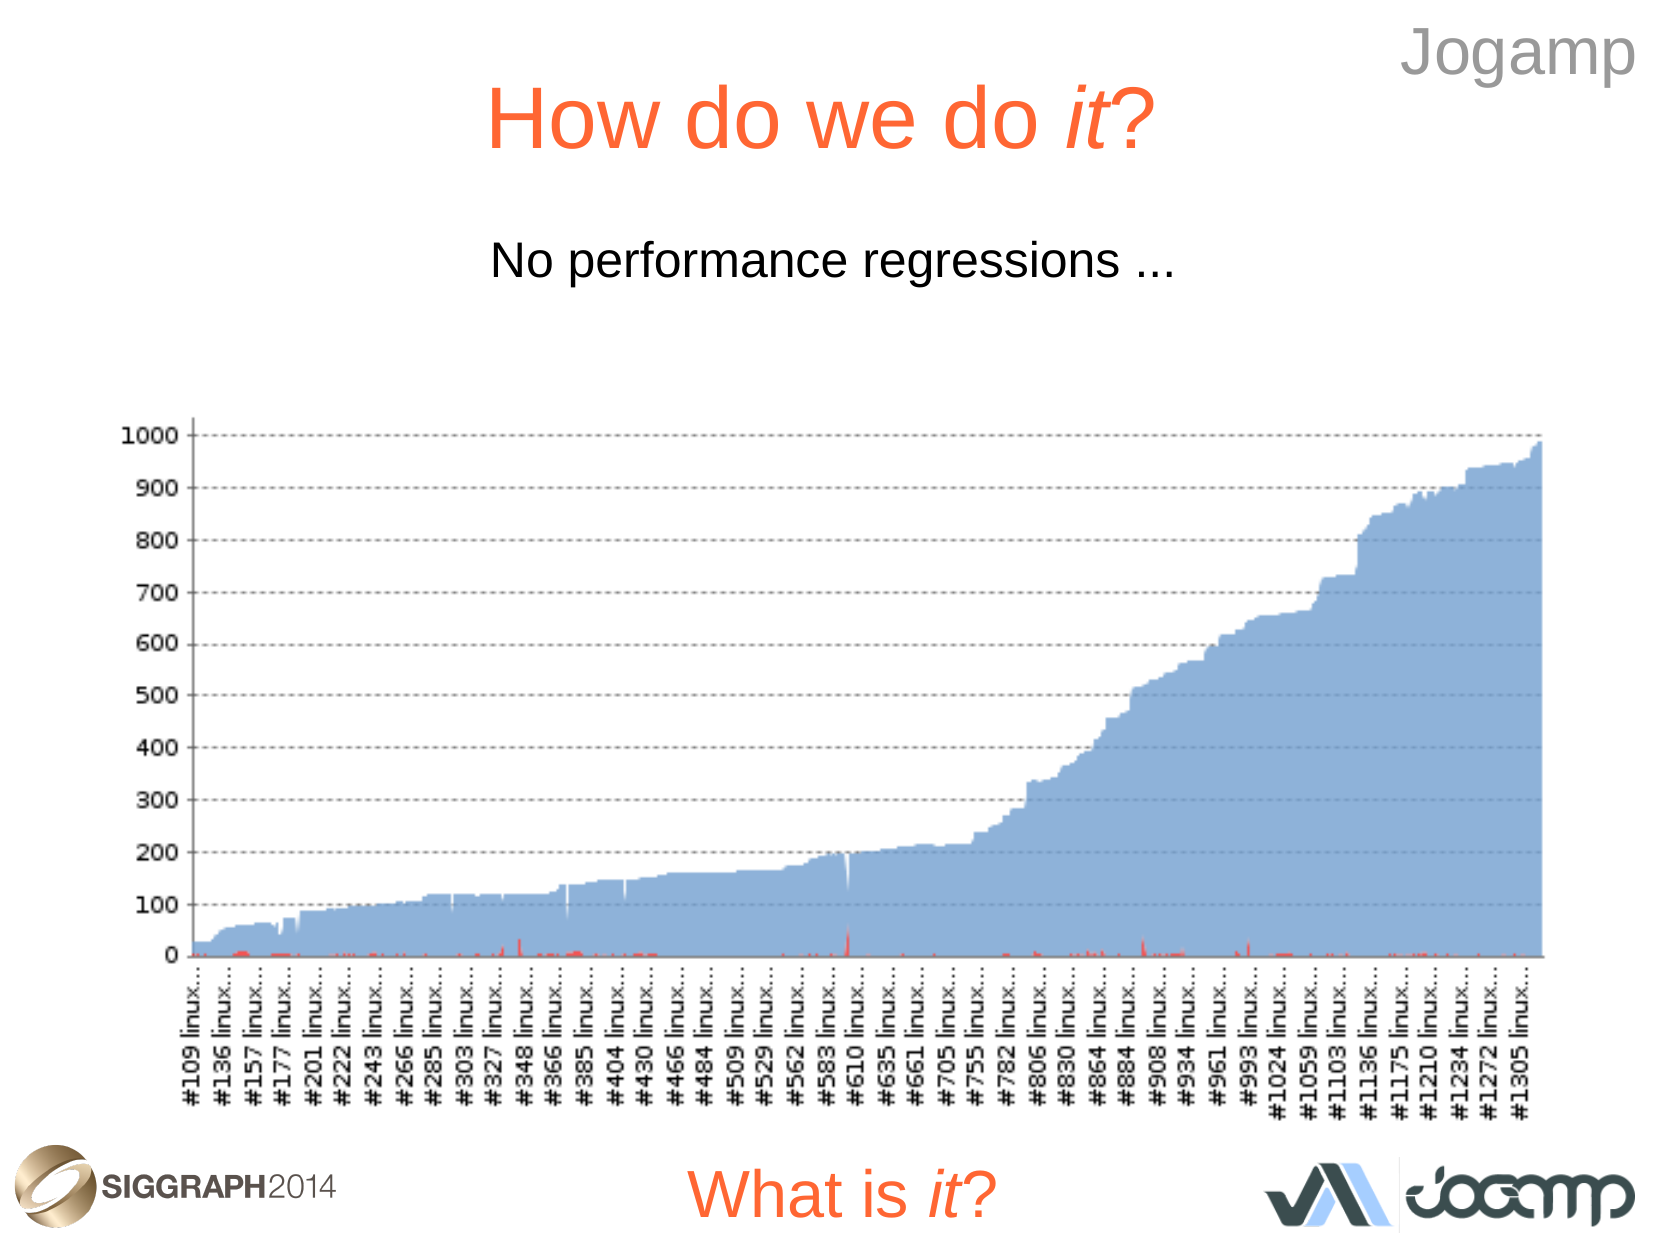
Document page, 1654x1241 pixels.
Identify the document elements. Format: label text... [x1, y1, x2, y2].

text_box What is it? [672, 1149, 1014, 1239]
title How do we do it? [68, 56, 1576, 181]
text_box Jogamp [1385, 6, 1654, 112]
picture [1262, 1157, 1635, 1233]
picture [7, 392, 1586, 1239]
text_box No performance regressions ... [461, 225, 1193, 296]
